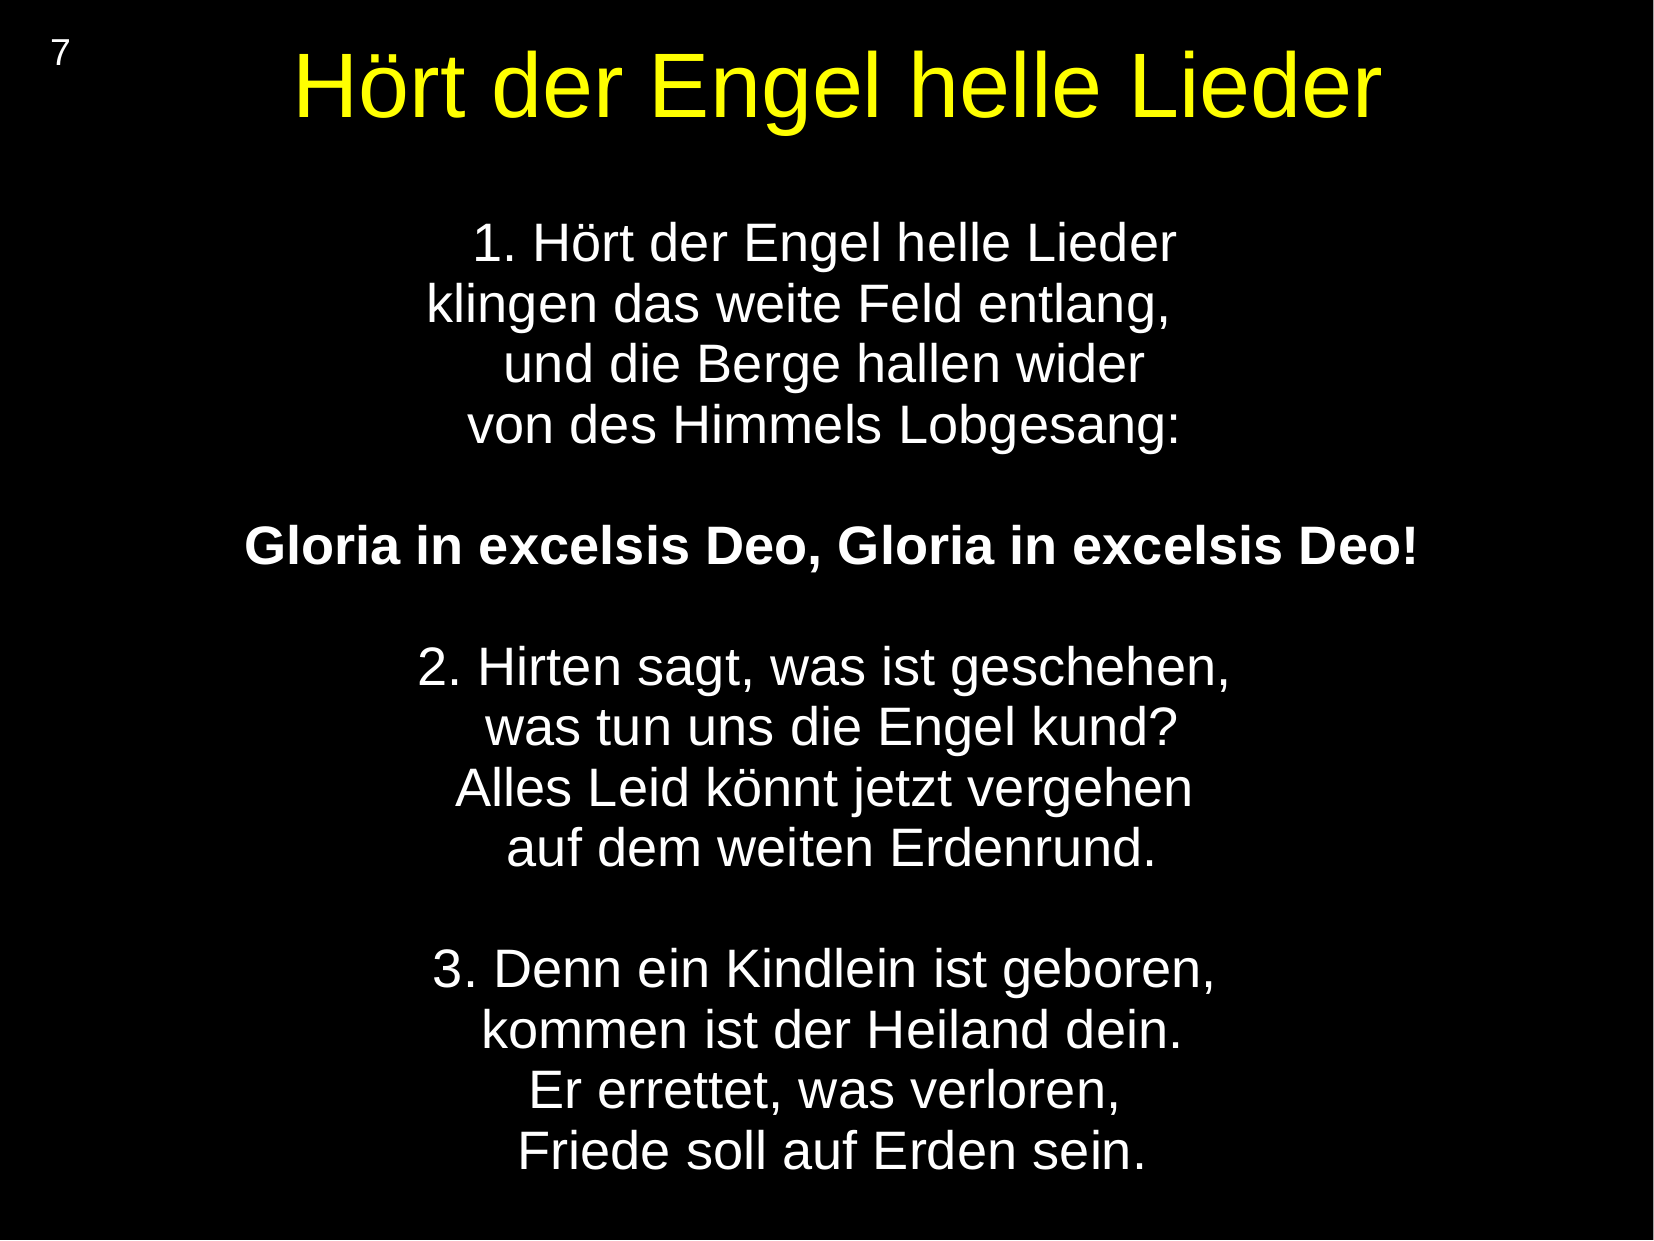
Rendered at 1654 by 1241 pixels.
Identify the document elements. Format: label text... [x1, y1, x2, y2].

text_box 7 [35, 23, 130, 81]
title Hört der Engel helle Lieder [94, 5, 1583, 166]
list 1. Hört der Engel helle Lieder klingen das weite Feld entlang, und die Berge hallen wider von des Himmels Lobgesang: Gloria in excelsis Deo, Gloria in excelsis Deo! 2. Hirten sagt, was ist geschehen, was tun uns die Engel kund? Alles Leid könnt jetzt vergehen auf dem weiten Erdenrund. 3. Denn ein Kindlein ist geboren, kommen ist der Heiland dein. Er errettet, was verloren, Friede soll auf Erden sein. [35, 177, 1630, 1217]
